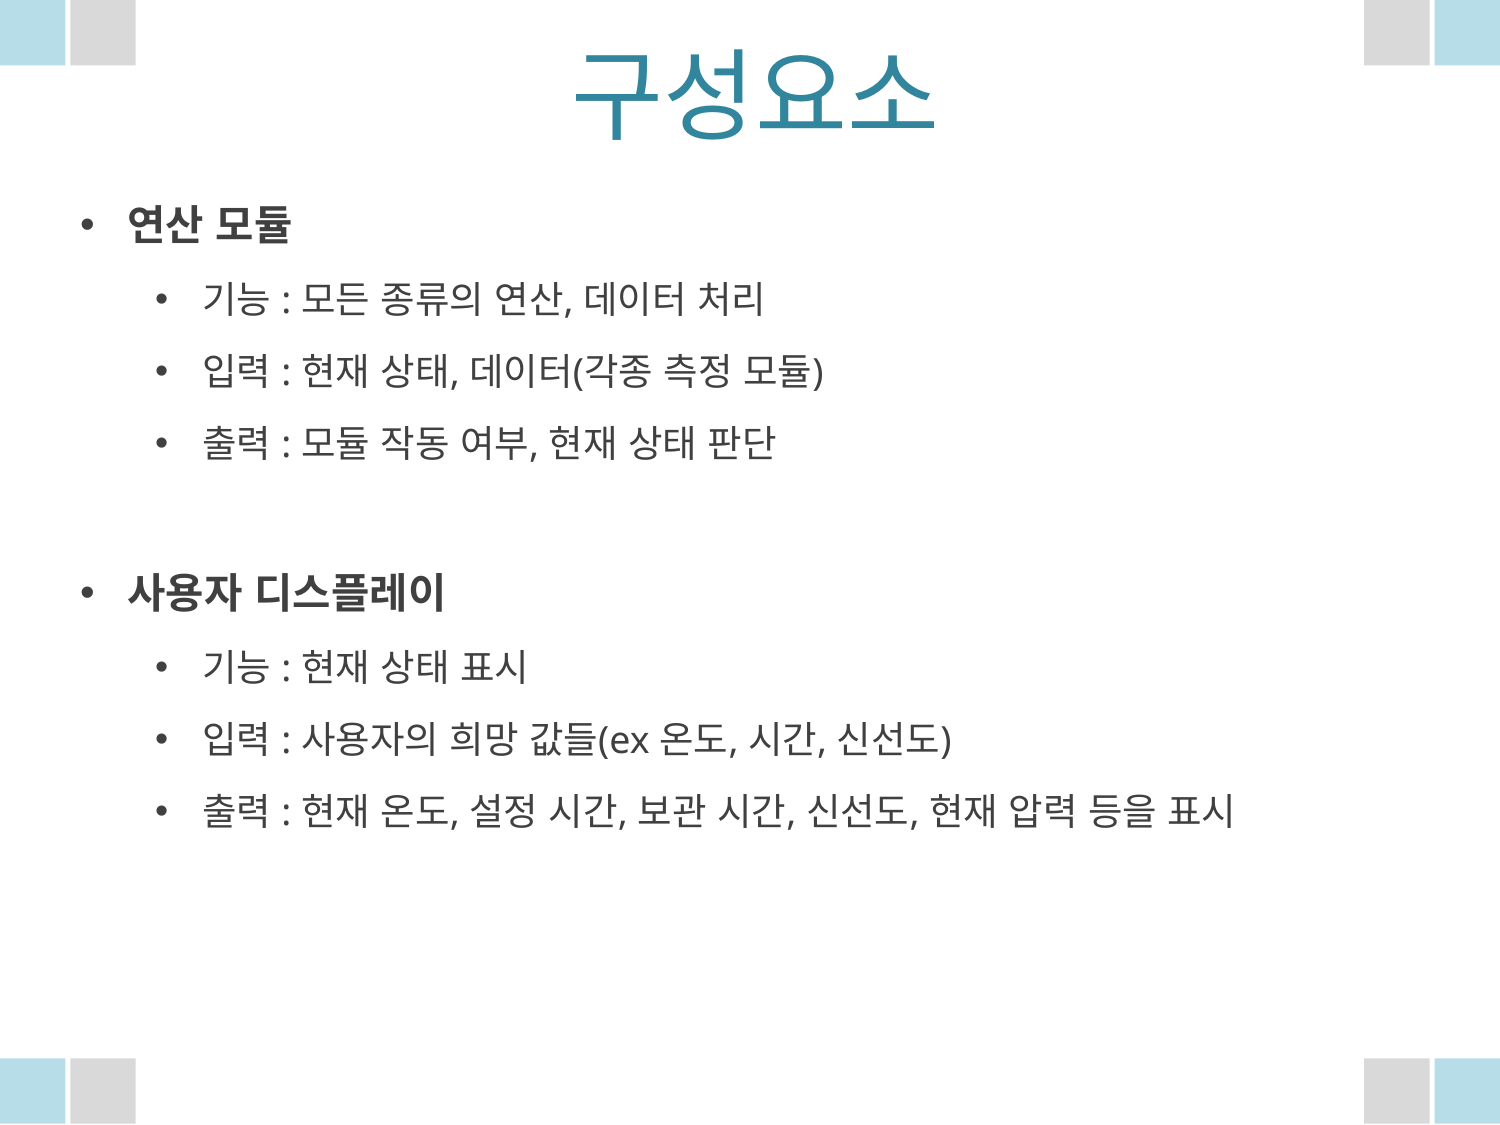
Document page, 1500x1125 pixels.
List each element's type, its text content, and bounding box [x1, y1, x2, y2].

text_box 연산 모듈 기능 : 모든 종류의 연산, 데이터 처리 입력 : 현재 상태, 데이터(각종 측정 모듈) 출력 : 모듈 작동 여부, 현재 상태 판단 사용자 디스플레이 기능 : 현재 상태 표시 입력 : 사용자의 희망 값들(ex 온도, 시간, 신선도) 출력 : 현재 온도, 설정 시간, 보관 시간, 신선도, 현재 압력 등을 표시 [65, 161, 1430, 841]
text_box 구성요소 [277, 25, 1235, 161]
text_box [1434, 0, 1500, 66]
text_box [70, 0, 136, 66]
text_box [0, 0, 66, 66]
text_box [1364, 1058, 1430, 1124]
text_box [70, 1058, 136, 1124]
text_box [1434, 1058, 1500, 1124]
text_box [1364, 0, 1430, 66]
text_box [0, 1058, 66, 1124]
